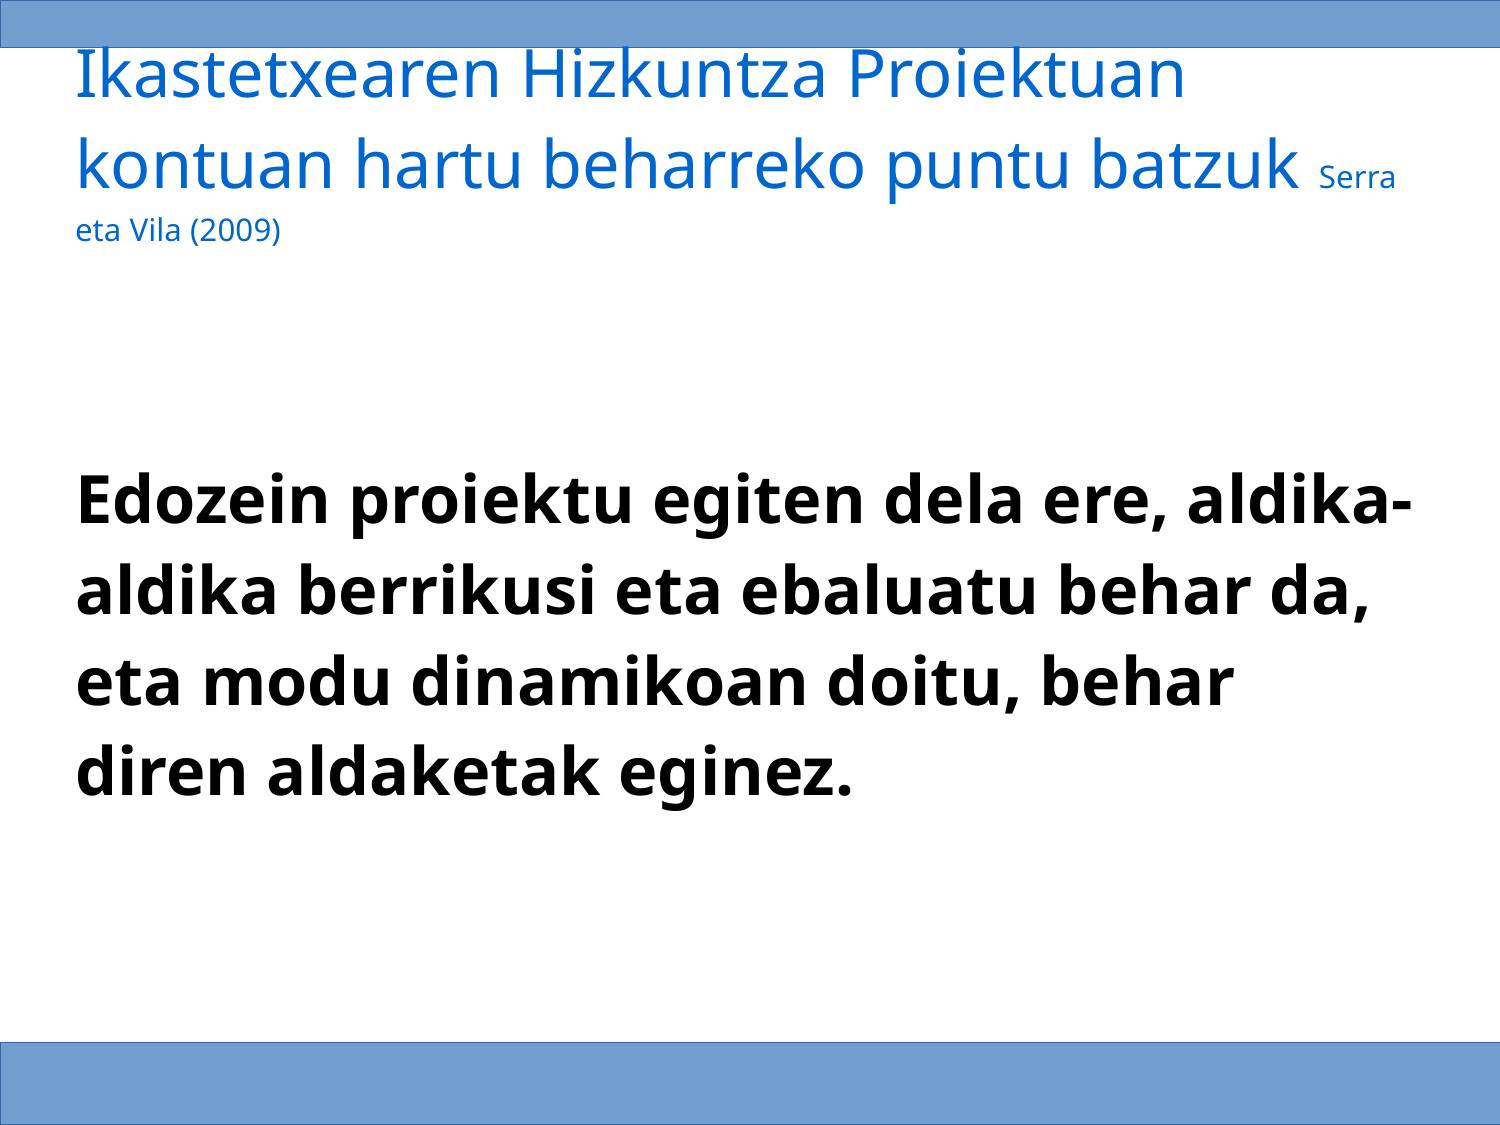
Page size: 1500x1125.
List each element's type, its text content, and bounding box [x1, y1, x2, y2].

title Ikastetxearen Hizkuntza Proiektuan kontuan hartu beharreko puntu batzuk Serra eta Vila (2009) [75, 45, 1425, 233]
subtitle Edozein proiektu egiten dela ere, aldika-aldika berrikusi eta ebaluatu behar da, eta modu dinamikoan doitu, behar diren aldaketak eginez. [75, 262, 1425, 1005]
